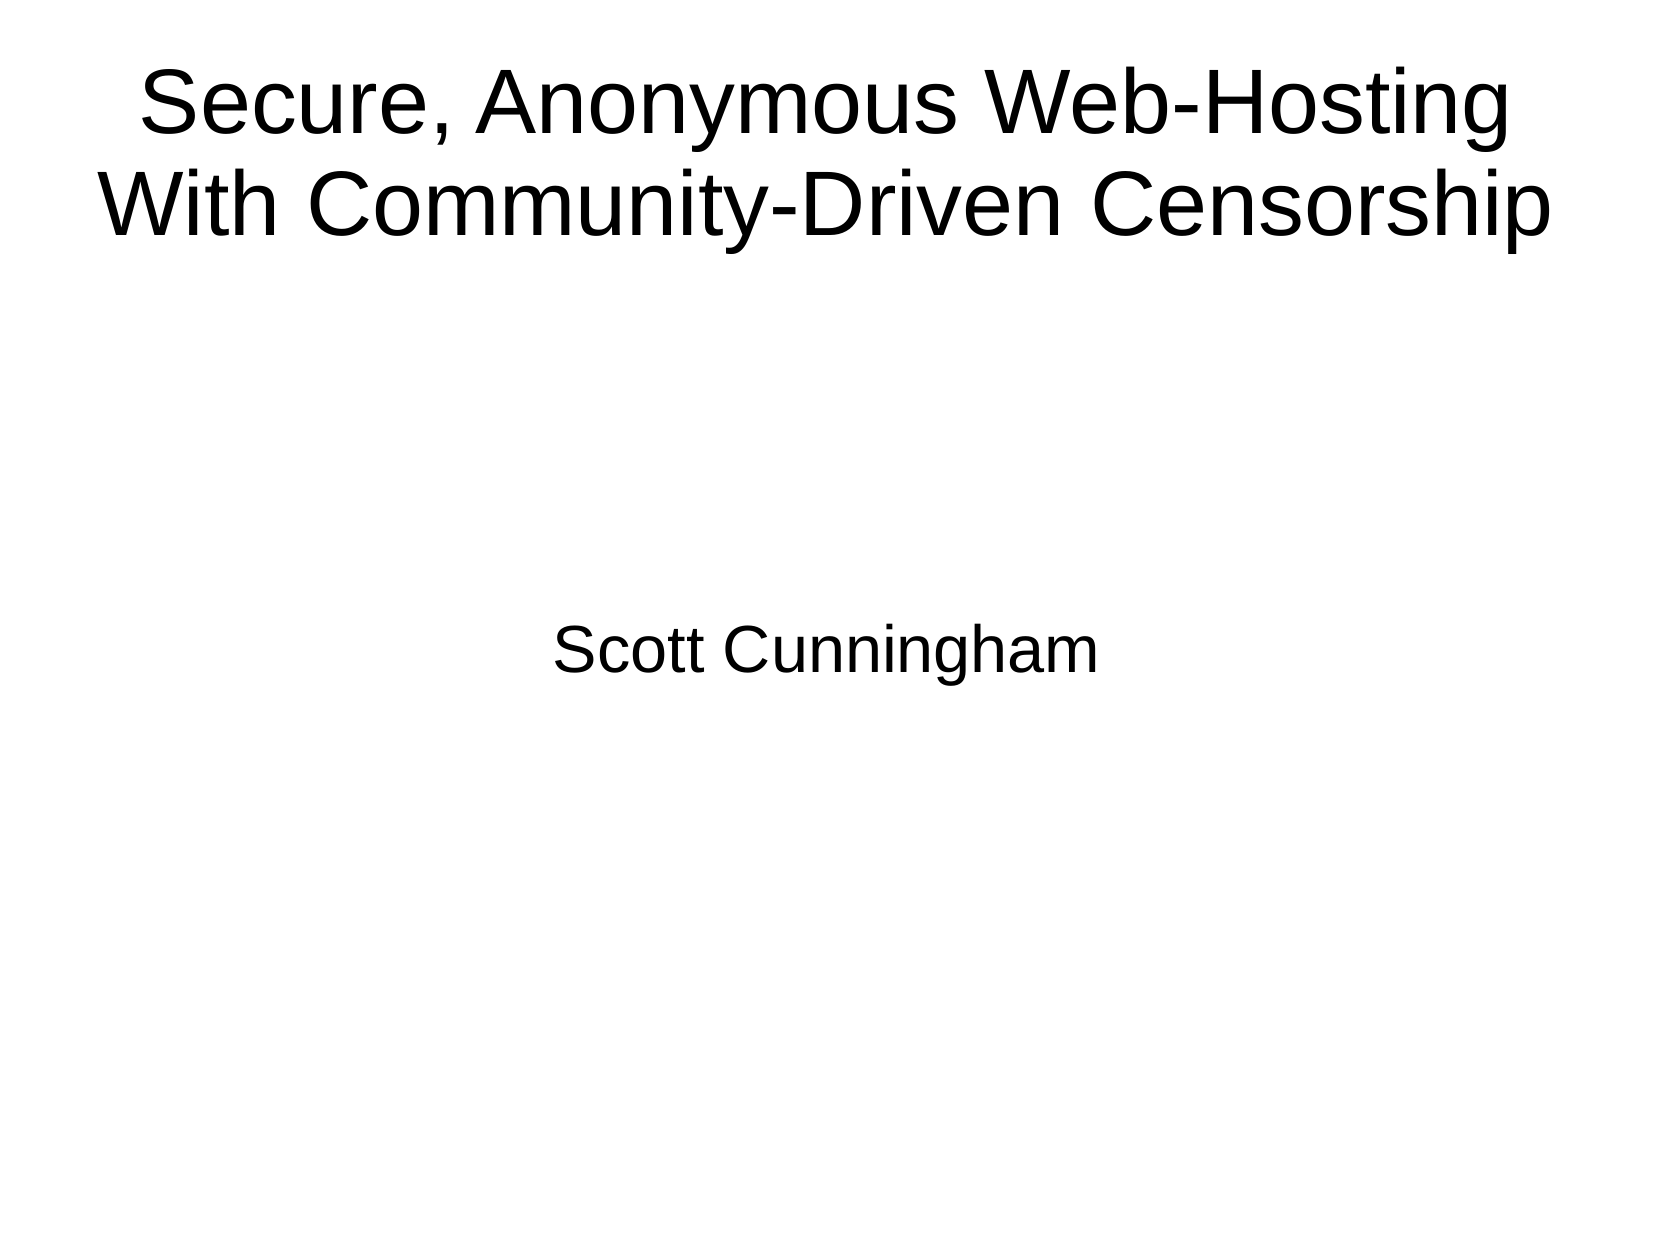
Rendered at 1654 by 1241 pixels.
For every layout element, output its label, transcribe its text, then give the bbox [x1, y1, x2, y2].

title Secure, Anonymous Web-Hosting With Community-Driven Censorship [82, 49, 1571, 257]
subtitle Scott Cunningham [82, 290, 1571, 1010]
